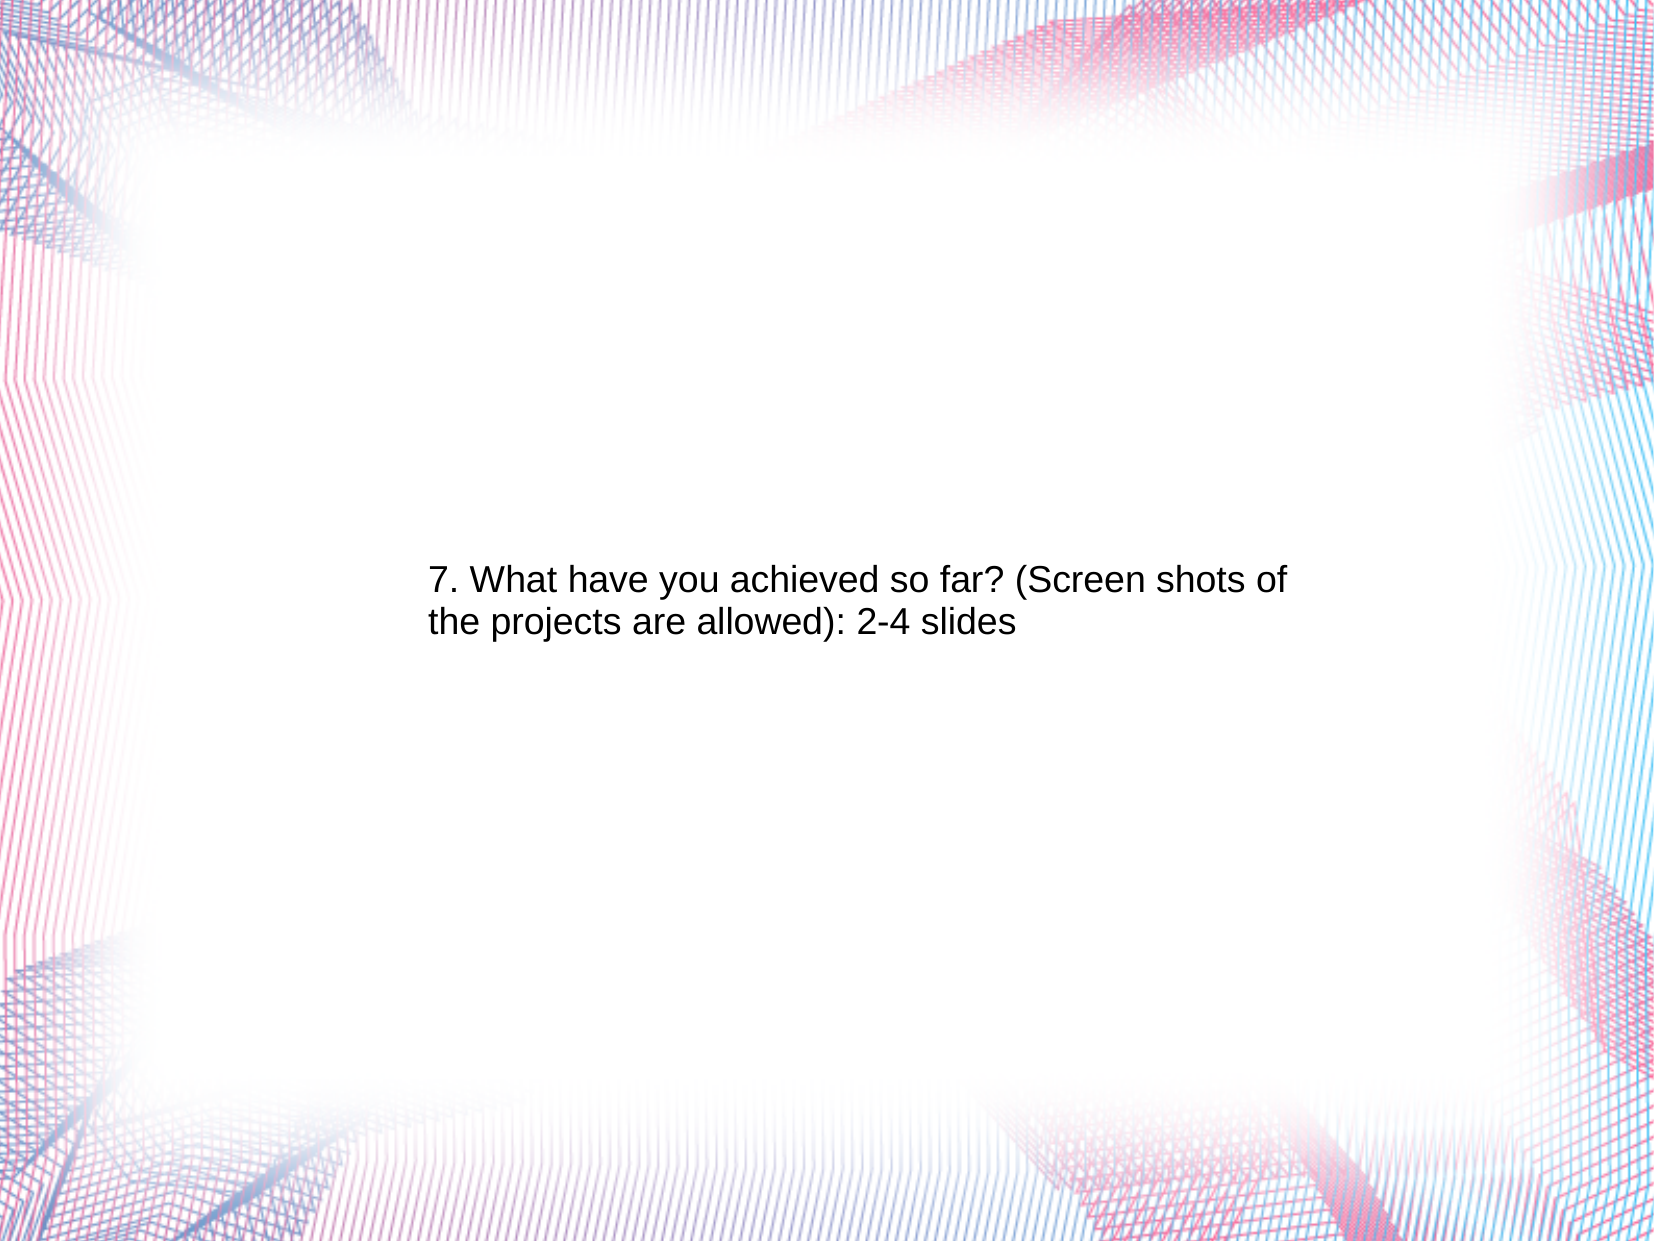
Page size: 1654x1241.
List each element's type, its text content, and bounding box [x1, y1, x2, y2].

picture [0, 0, 1654, 1241]
text_box 7. What have you achieved so far? (Screen shots of the projects are allowed): 2-4 slides [413, 550, 1329, 650]
